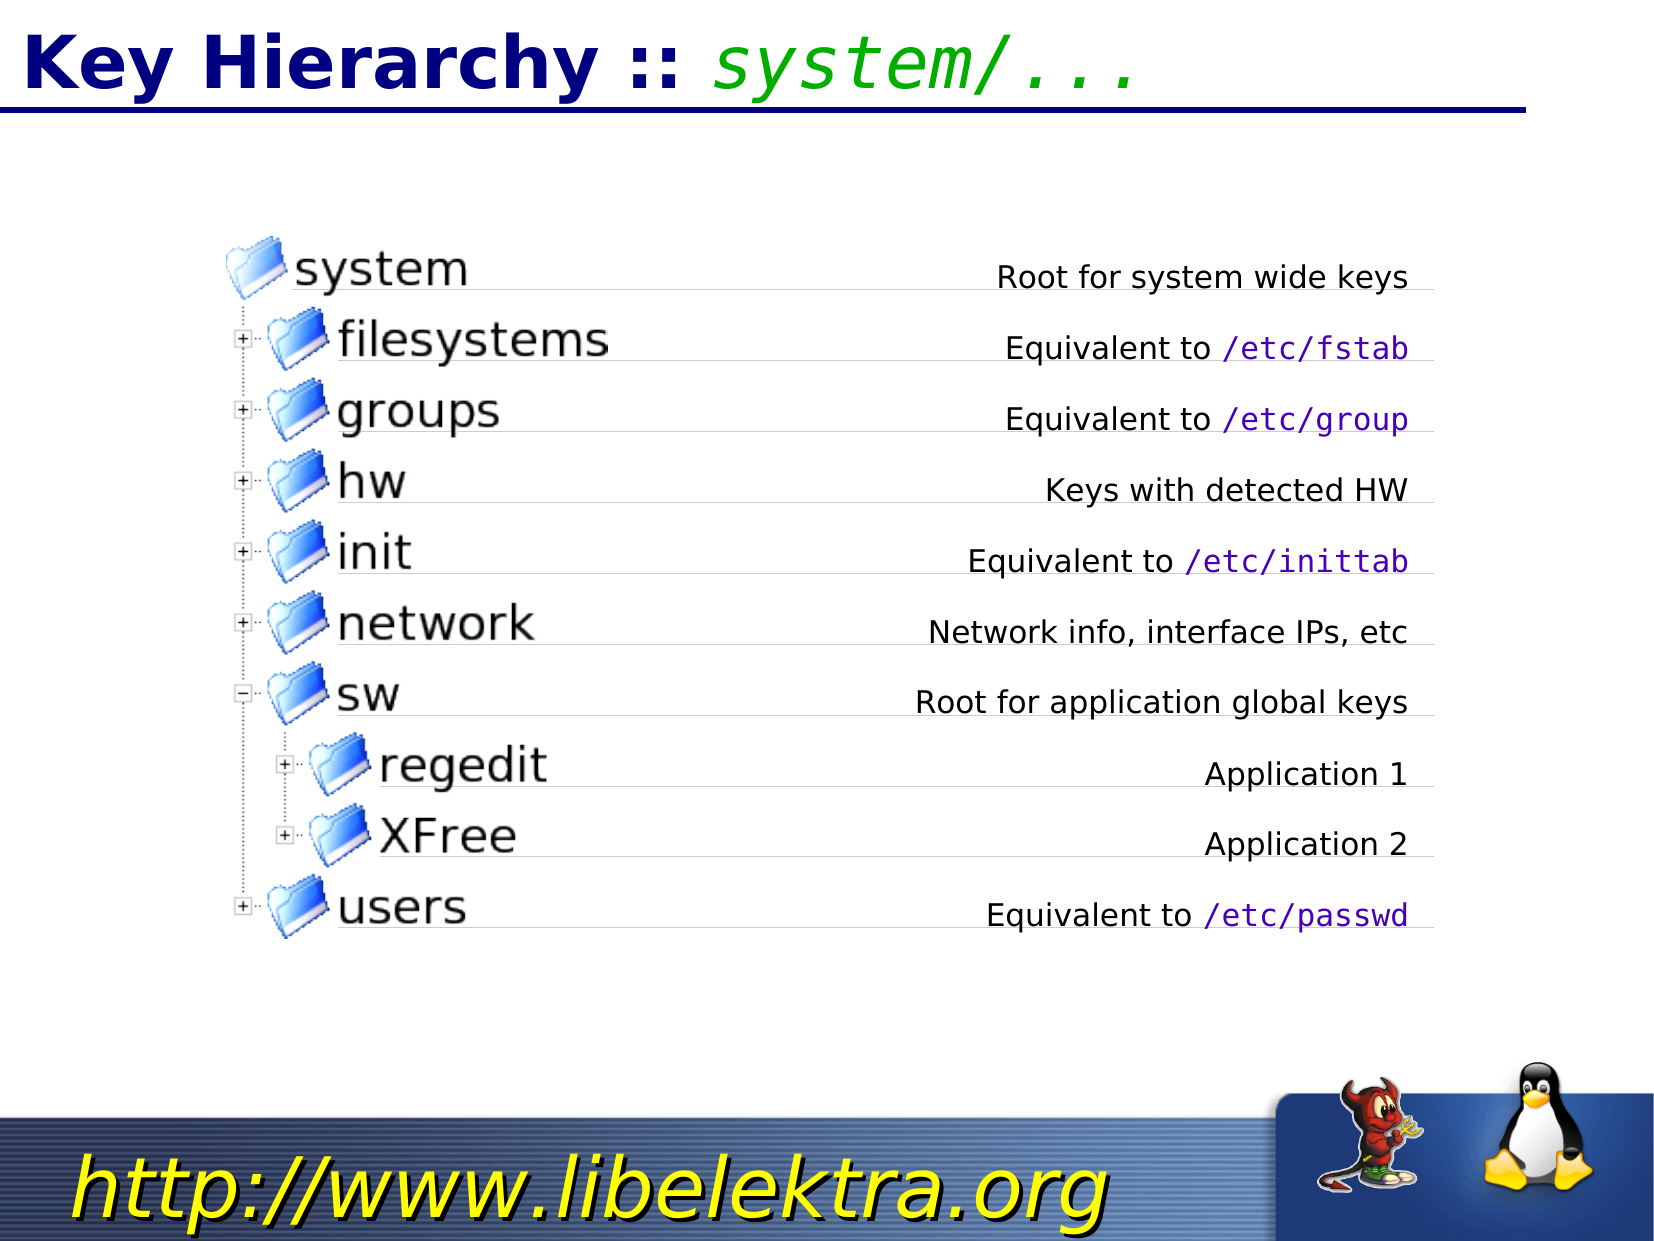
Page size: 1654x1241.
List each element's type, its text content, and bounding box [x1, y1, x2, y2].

text_box Root for application global keys [913, 683, 1410, 722]
text_box Key Hierarchy :: system/... [21, 14, 1611, 111]
text_box Equivalent to /etc/fstab [1004, 329, 1410, 367]
text_box Equivalent to /etc/passwd [985, 896, 1410, 935]
text_box Network info, interface IPs, etc [927, 612, 1410, 651]
picture [226, 236, 608, 939]
text_box Equivalent to /etc/group [1004, 399, 1410, 438]
text_box Equivalent to /etc/inittab [966, 541, 1410, 580]
text_box Root for system wide keys [995, 258, 1410, 296]
text_box Keys with detected HW [1044, 470, 1410, 509]
text_box Application 2 [1204, 825, 1410, 864]
picture [0, 1061, 1654, 1241]
text_box Application 1 [1204, 754, 1410, 793]
